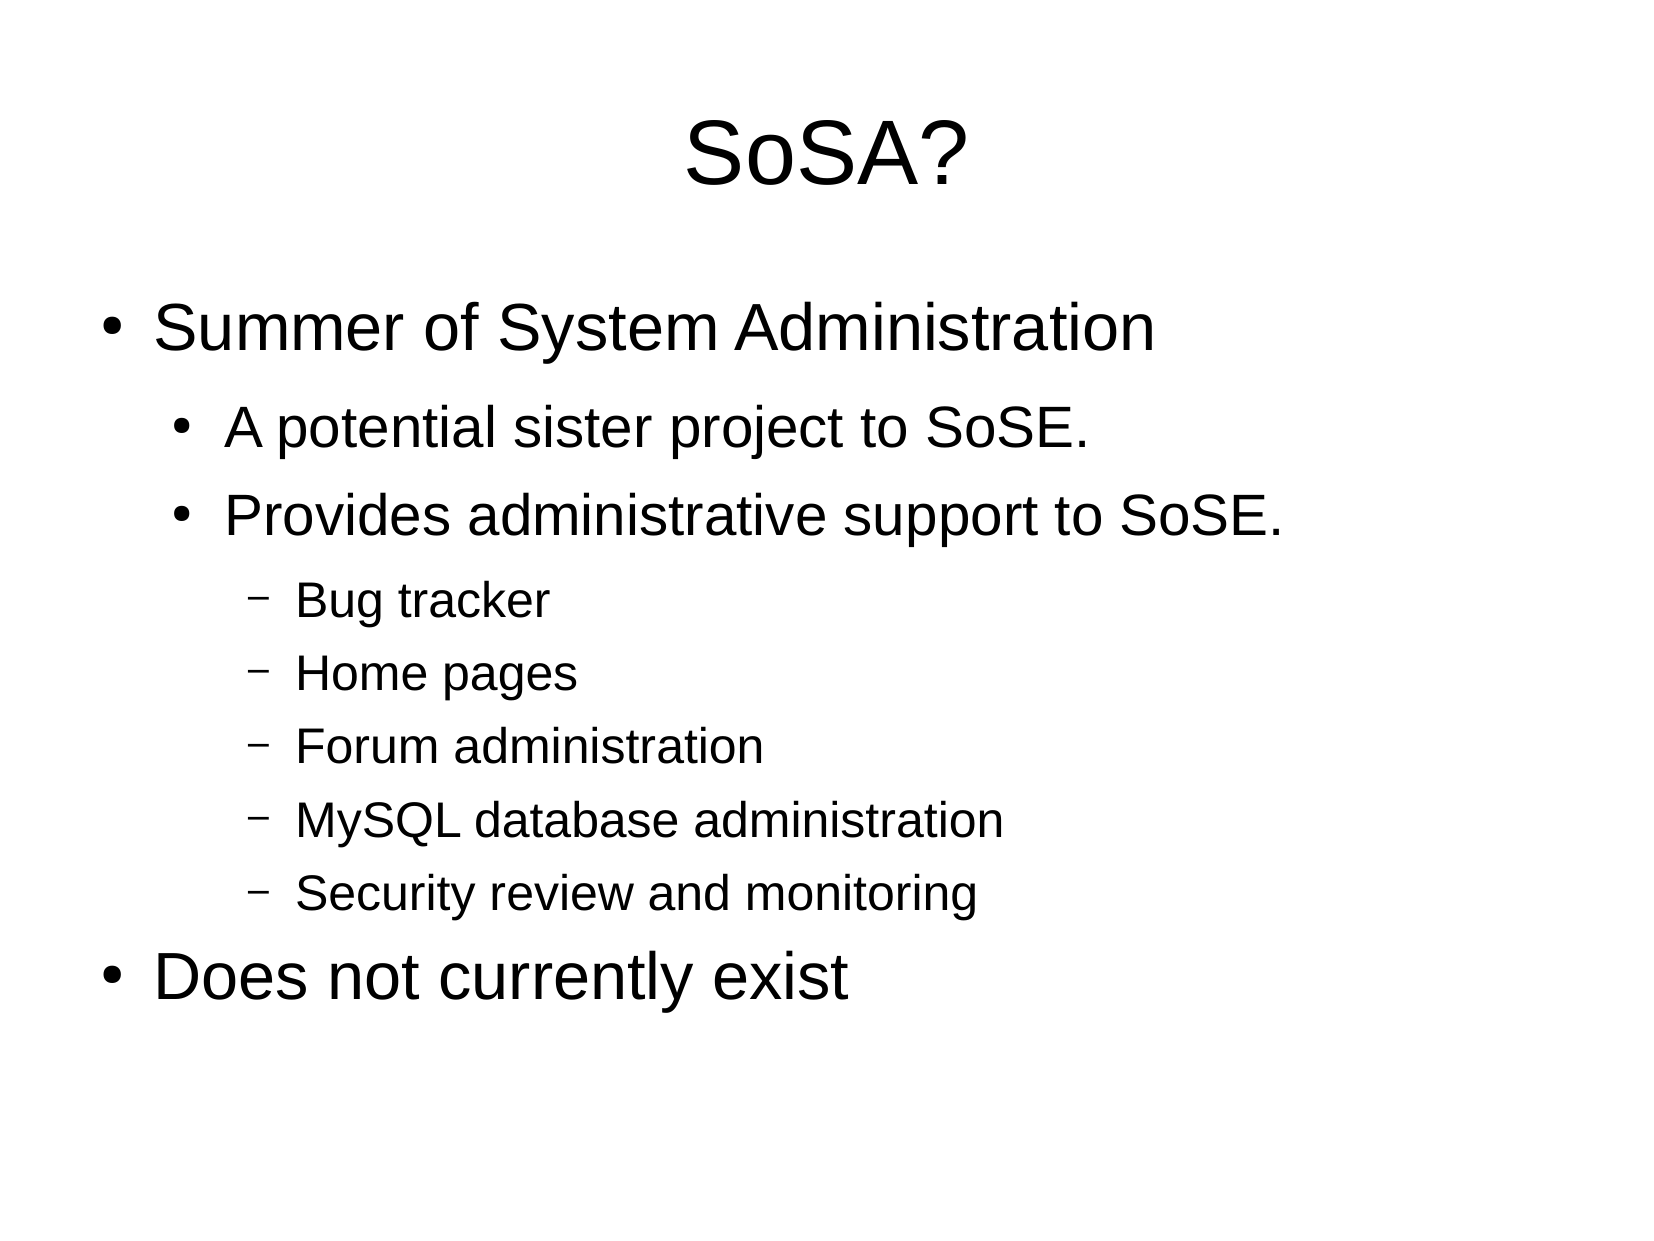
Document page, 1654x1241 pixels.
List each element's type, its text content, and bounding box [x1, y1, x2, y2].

title SoSA? [82, 56, 1571, 250]
list Summer of System Administration A potential sister project to SoSE. Provides administrative support to SoSE. Bug tracker Home pages Forum administration MySQL database administration Security review and monitoring Does not currently exist [82, 290, 1571, 1094]
